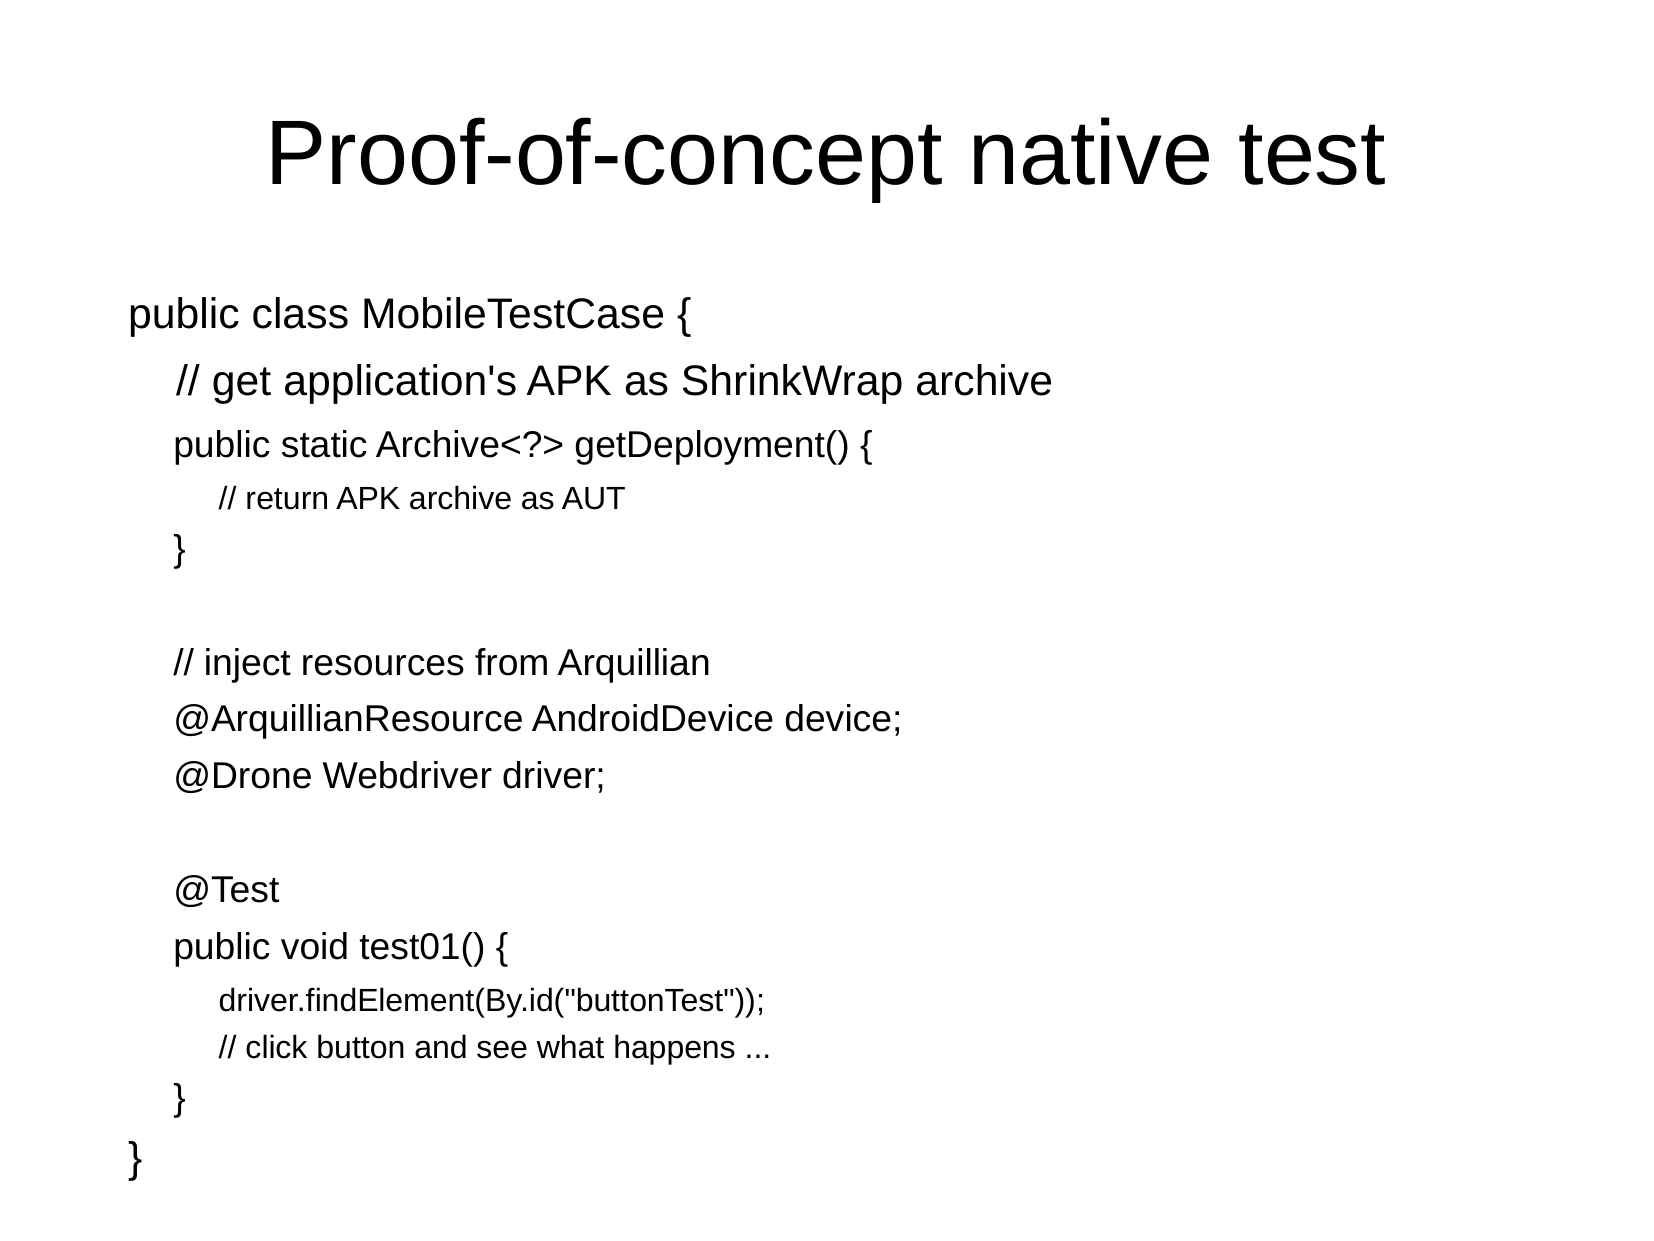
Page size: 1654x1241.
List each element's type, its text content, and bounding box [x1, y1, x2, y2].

title Proof-of-concept native test [82, 49, 1571, 257]
list public class MobileTestCase { // get application's APK as ShrinkWrap archive public static Archive<?> getDeployment() { // return APK archive as AUT } // inject resources from Arquillian @ArquillianResource AndroidDevice device; @Drone Webdriver driver; @Test public void test01() { driver.findElement(By.id("buttonTest")); // click button and see what happens ... } } [82, 290, 1538, 1186]
